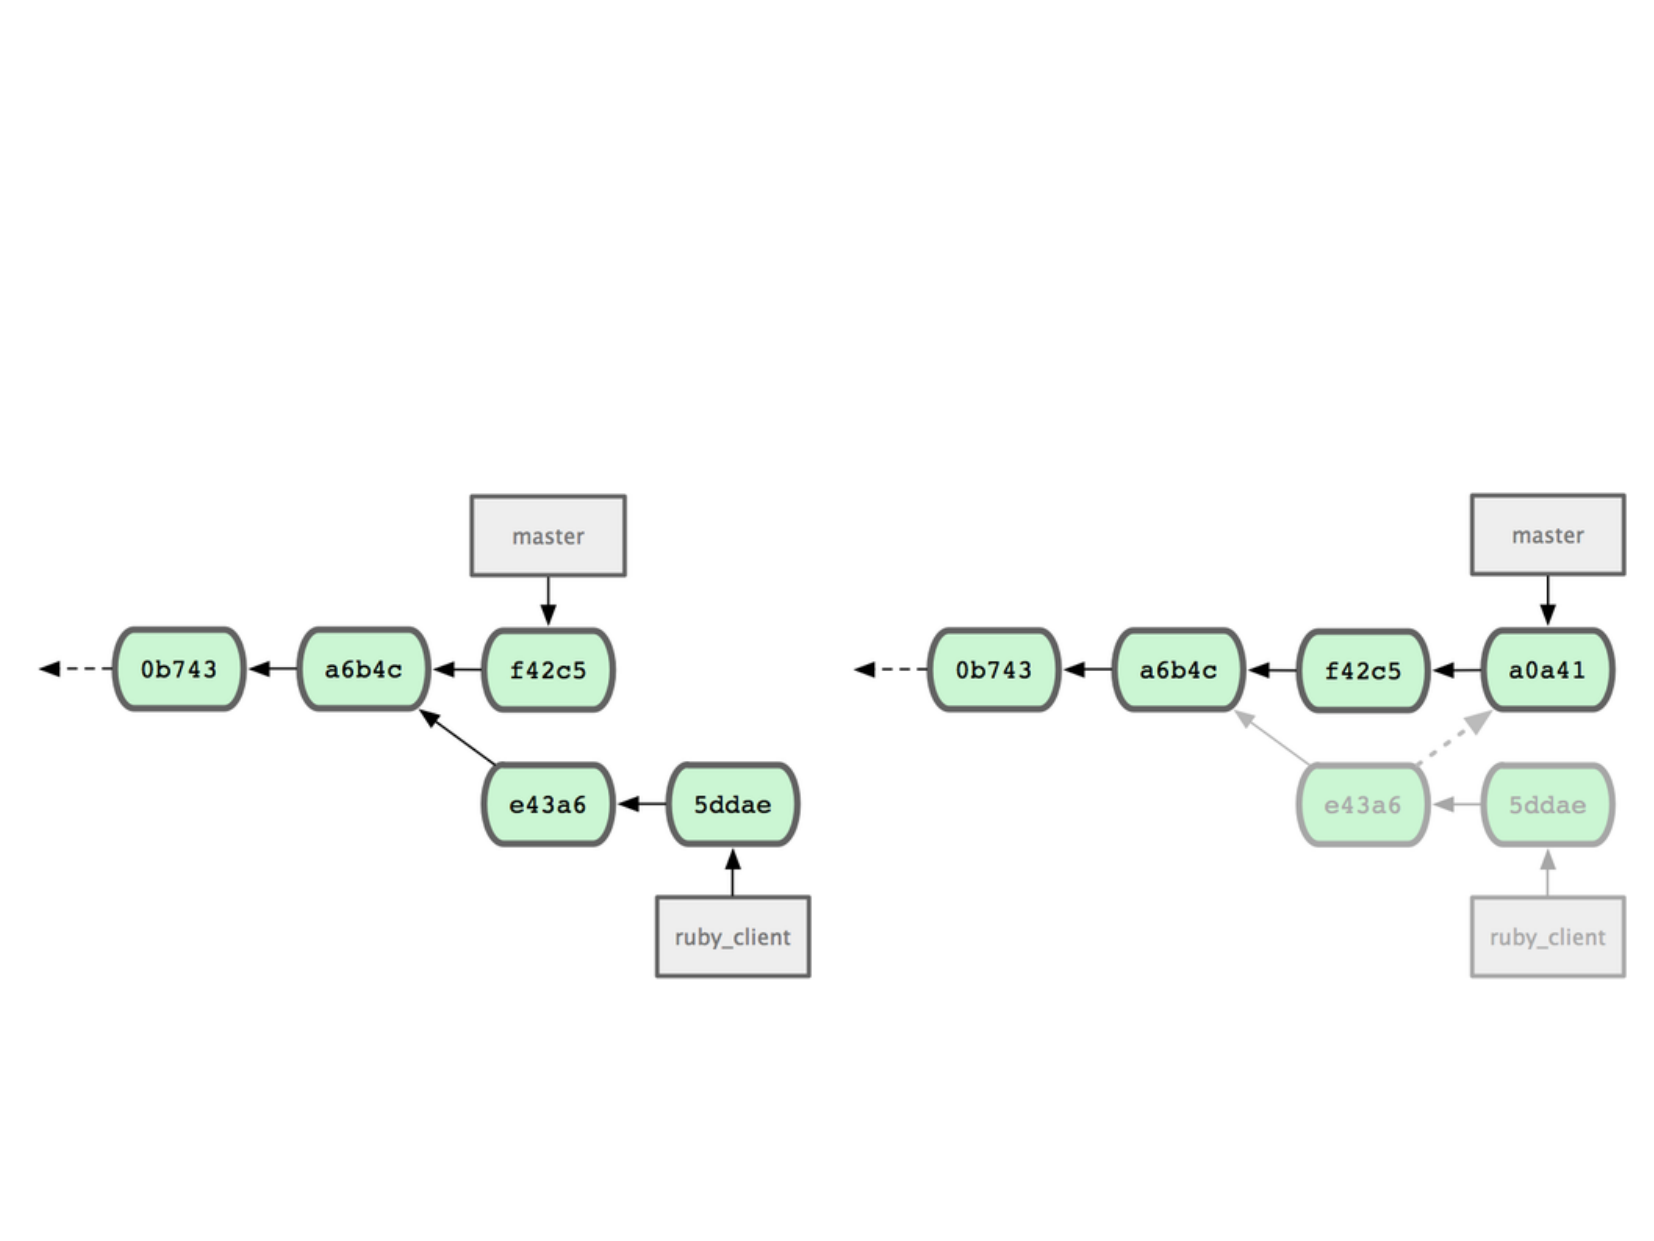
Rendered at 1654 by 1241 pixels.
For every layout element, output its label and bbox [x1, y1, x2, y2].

picture [33, 492, 815, 981]
picture [848, 491, 1630, 981]
